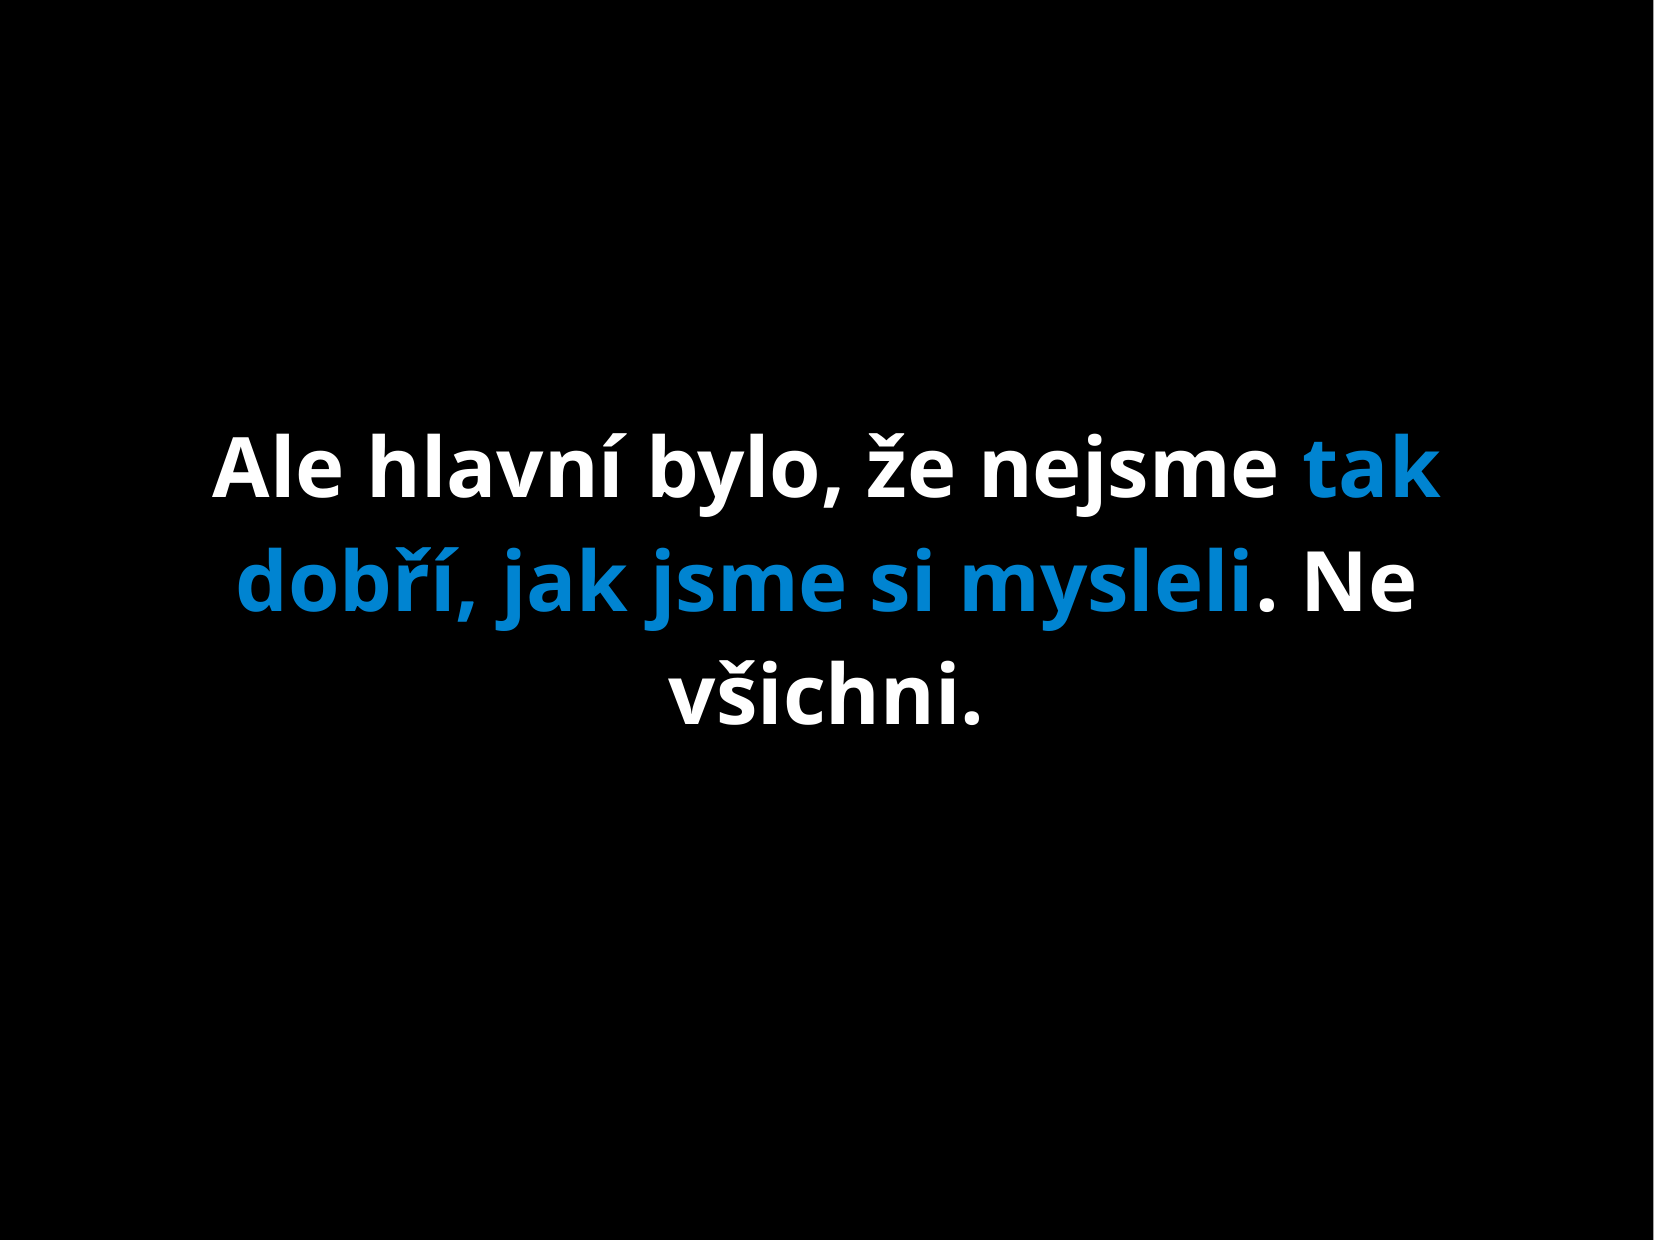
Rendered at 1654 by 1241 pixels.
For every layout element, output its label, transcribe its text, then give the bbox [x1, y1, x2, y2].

subtitle Ale hlavní bylo, že nejsme tak dobří, jak jsme si mysleli. Ne všichni. [82, 49, 1571, 1109]
